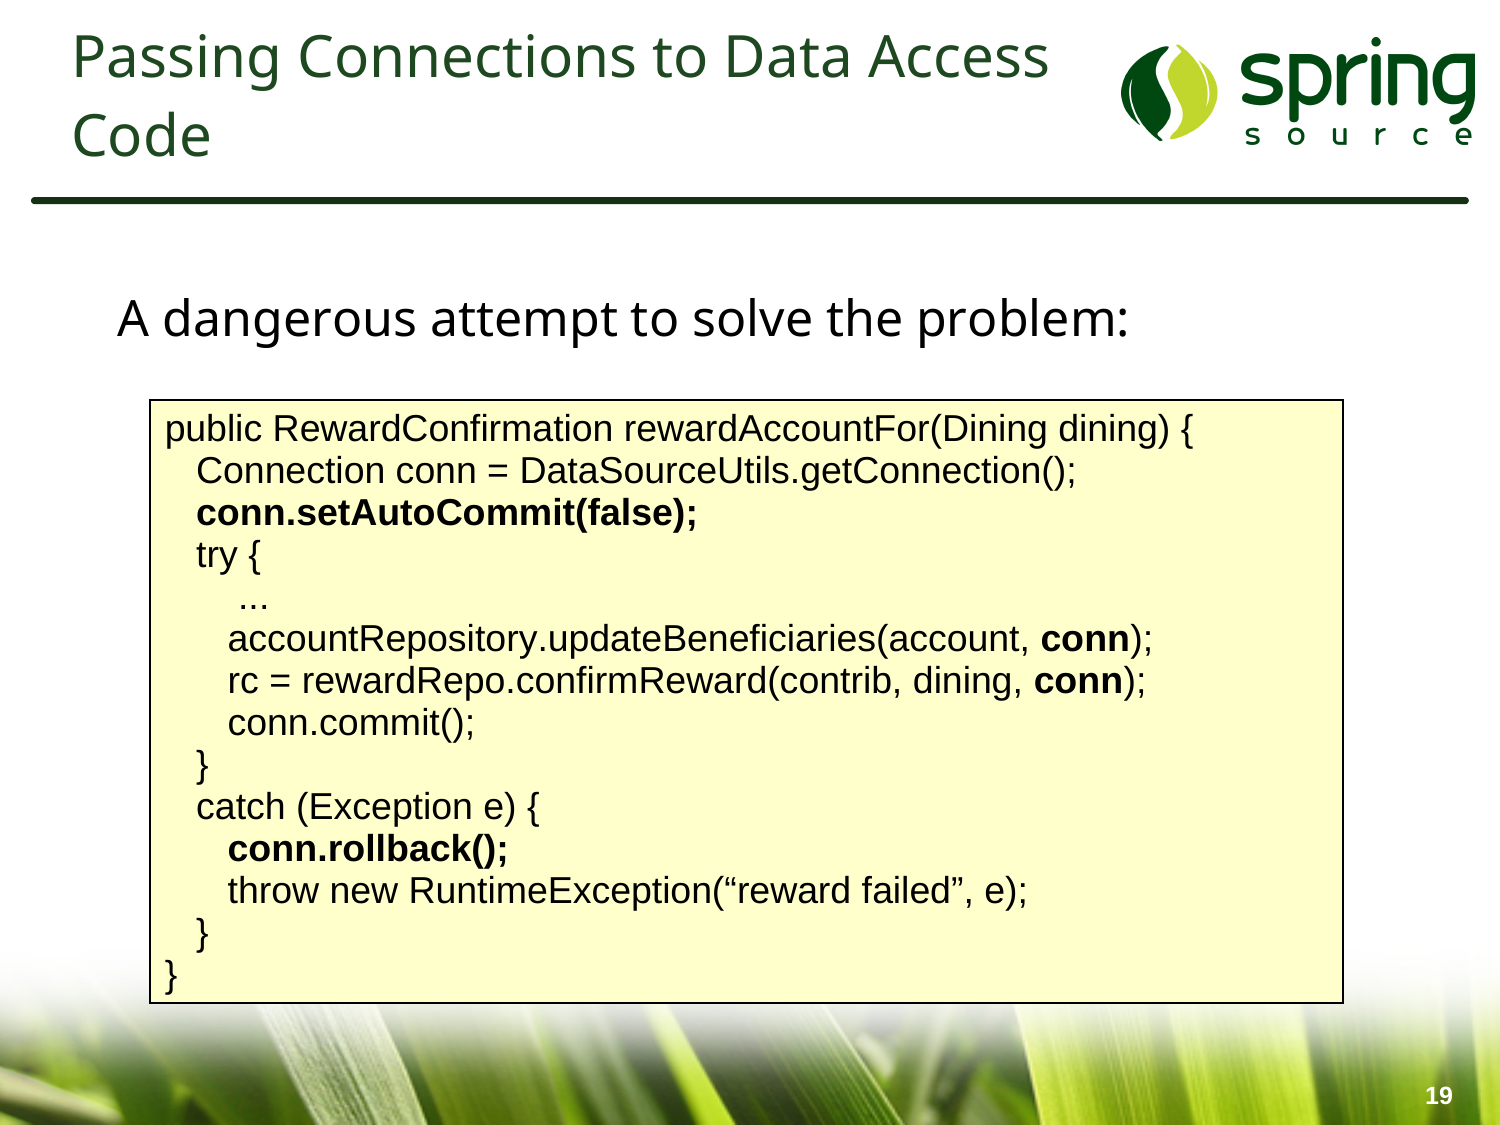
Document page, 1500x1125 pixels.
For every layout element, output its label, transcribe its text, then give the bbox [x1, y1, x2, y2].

list A dangerous attempt to solve the problem: [103, 275, 1394, 938]
picture [1121, 37, 1475, 145]
text_box public RewardConfirmation rewardAccountFor(Dining dining) { Connection conn = DataSourceUtils.getConnection(); conn.setAutoCommit(false); try { ... accountRepository.updateBeneficiaries(account, conn); rc = rewardRepo.confirmReward(contrib, dining, conn); conn.commit(); } catch (Exception e) { conn.rollback(); throw new RuntimeException(“reward failed”, e); } } [149, 399, 1343, 1004]
title Passing Connections to Data Access Code [56, 13, 1089, 176]
picture [0, 944, 1500, 1125]
